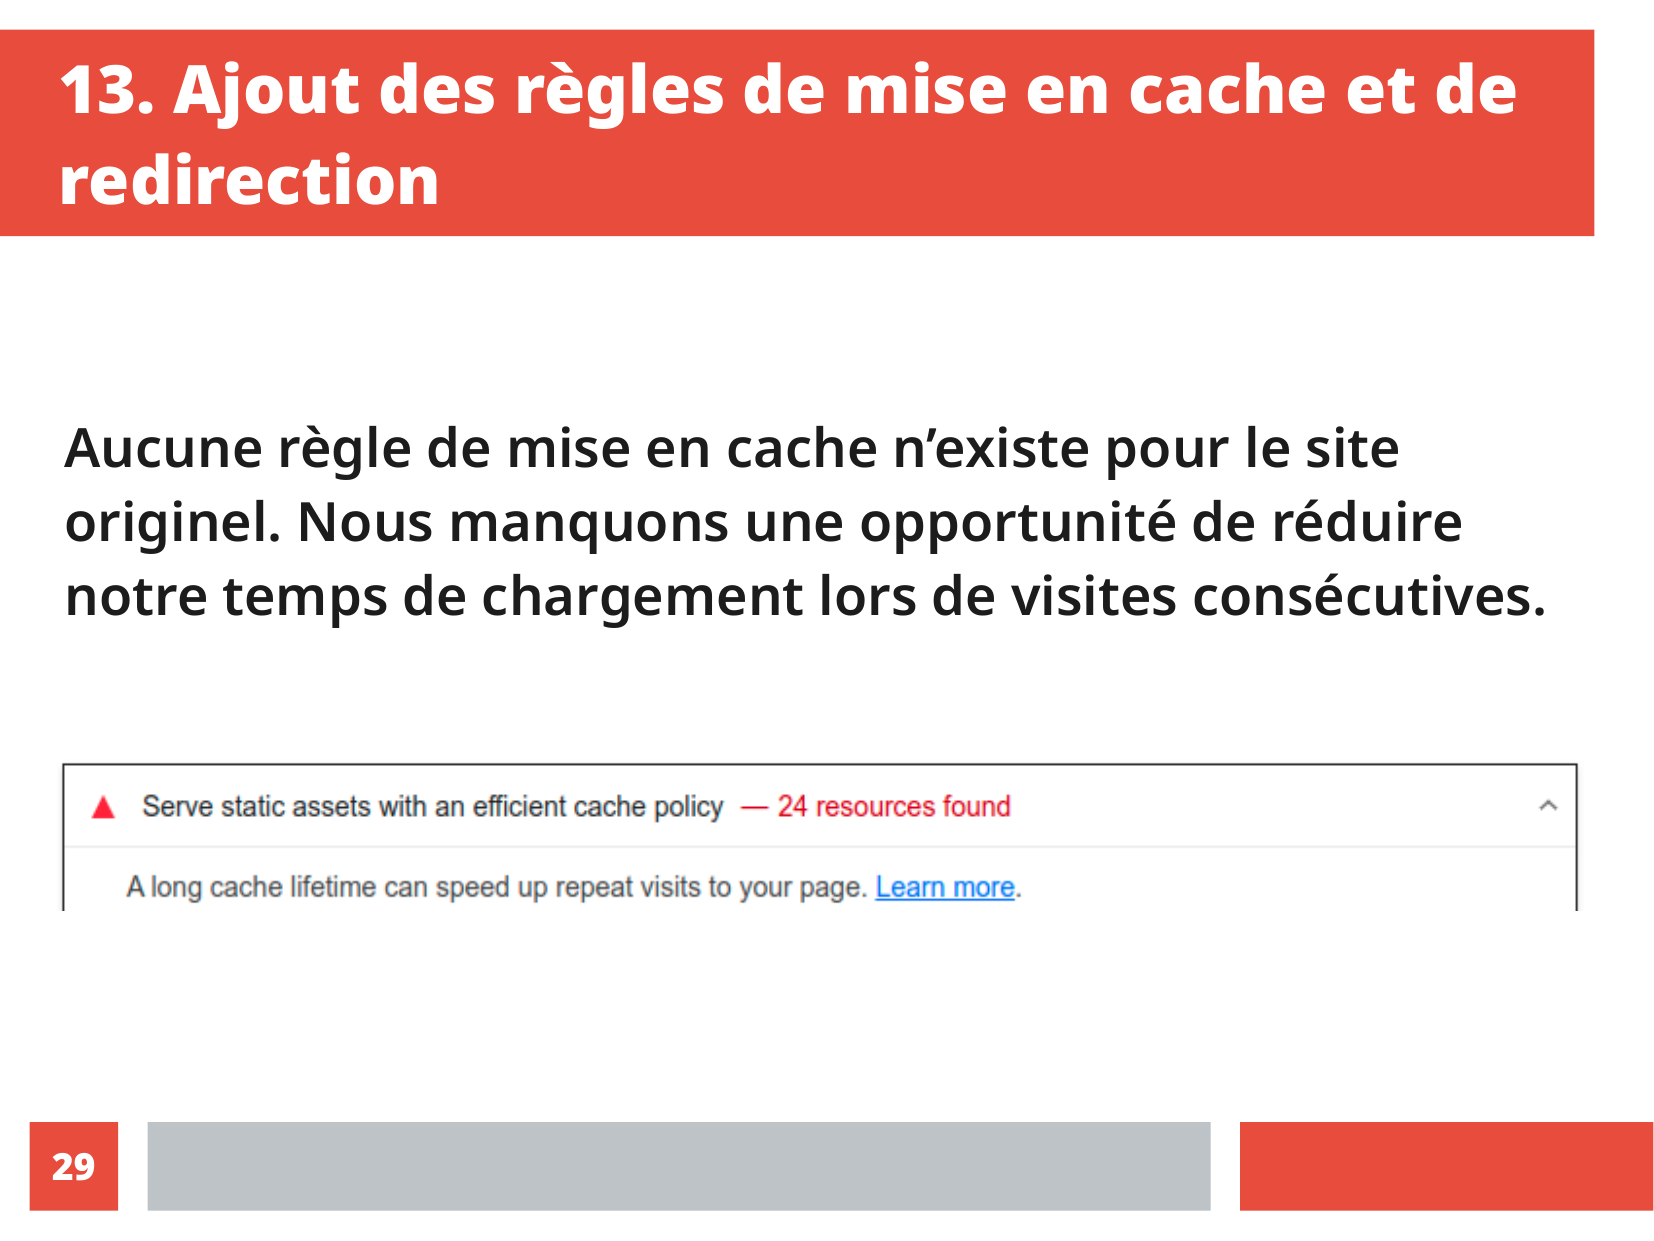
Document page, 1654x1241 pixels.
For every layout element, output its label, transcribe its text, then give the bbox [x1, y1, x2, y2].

title 13. Ajout des règles de mise en cache et de redirection [59, 59, 1595, 207]
list Aucune règle de mise en cache n’existe pour le site originel. Nous manquons une opportunité de réduire notre temps de chargement lors de visites consécutives. [64, 409, 1595, 671]
picture [57, 756, 1584, 911]
